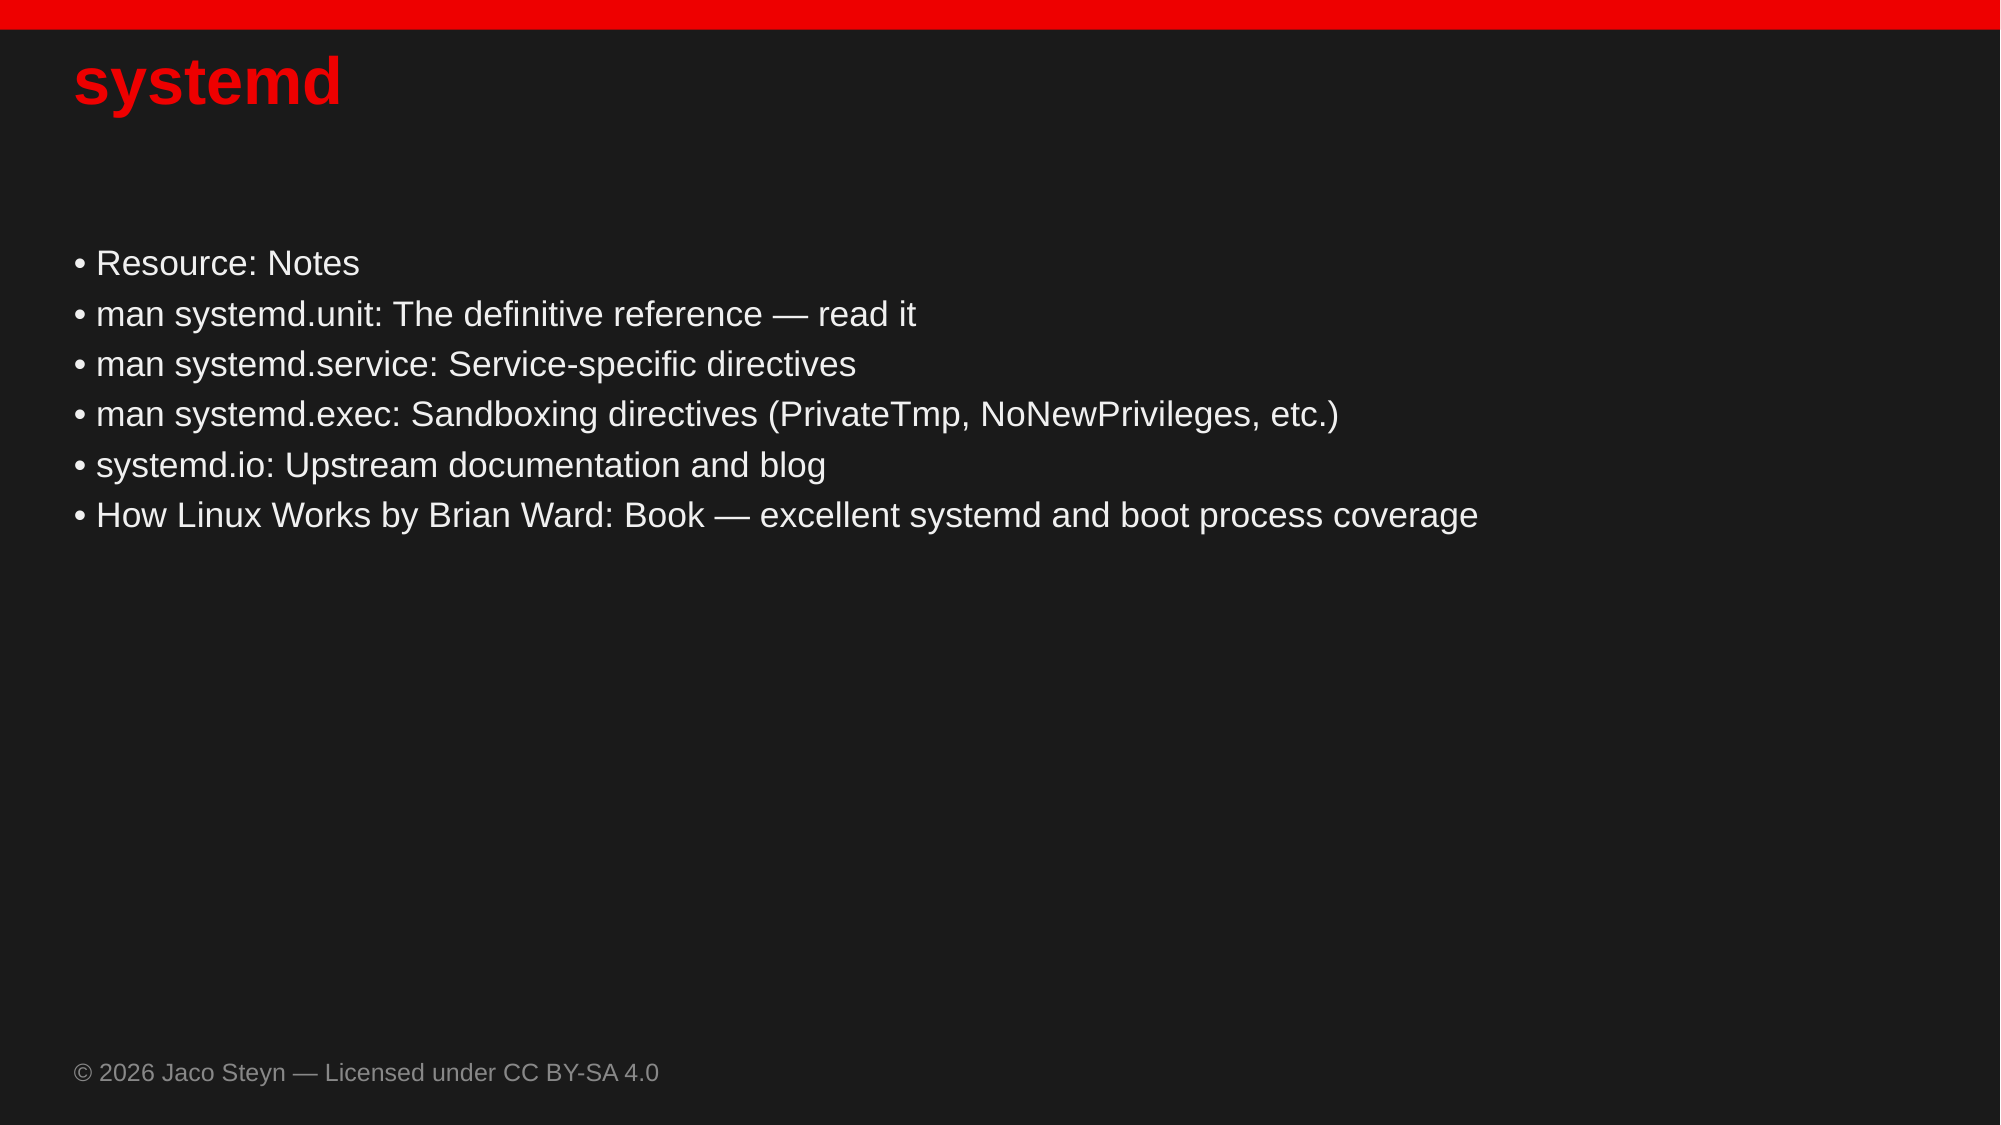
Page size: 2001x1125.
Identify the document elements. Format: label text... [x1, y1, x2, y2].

text_box • Resource: Notes • man systemd.unit: The definitive reference — read it • man systemd.service: Service-specific directives • man systemd.exec: Sandboxing directives (PrivateTmp, NoNewPrivileges, etc.) • systemd.io: Upstream documentation and blog • How Linux Works by Brian Ward: Book — excellent systemd and boot process coverage [59, 236, 1942, 1037]
text_box [0, 0, 2001, 30]
text_box systemd [59, 36, 1942, 208]
text_box © 2026 Jaco Steyn — Licensed under CC BY-SA 4.0 [59, 1051, 1942, 1093]
